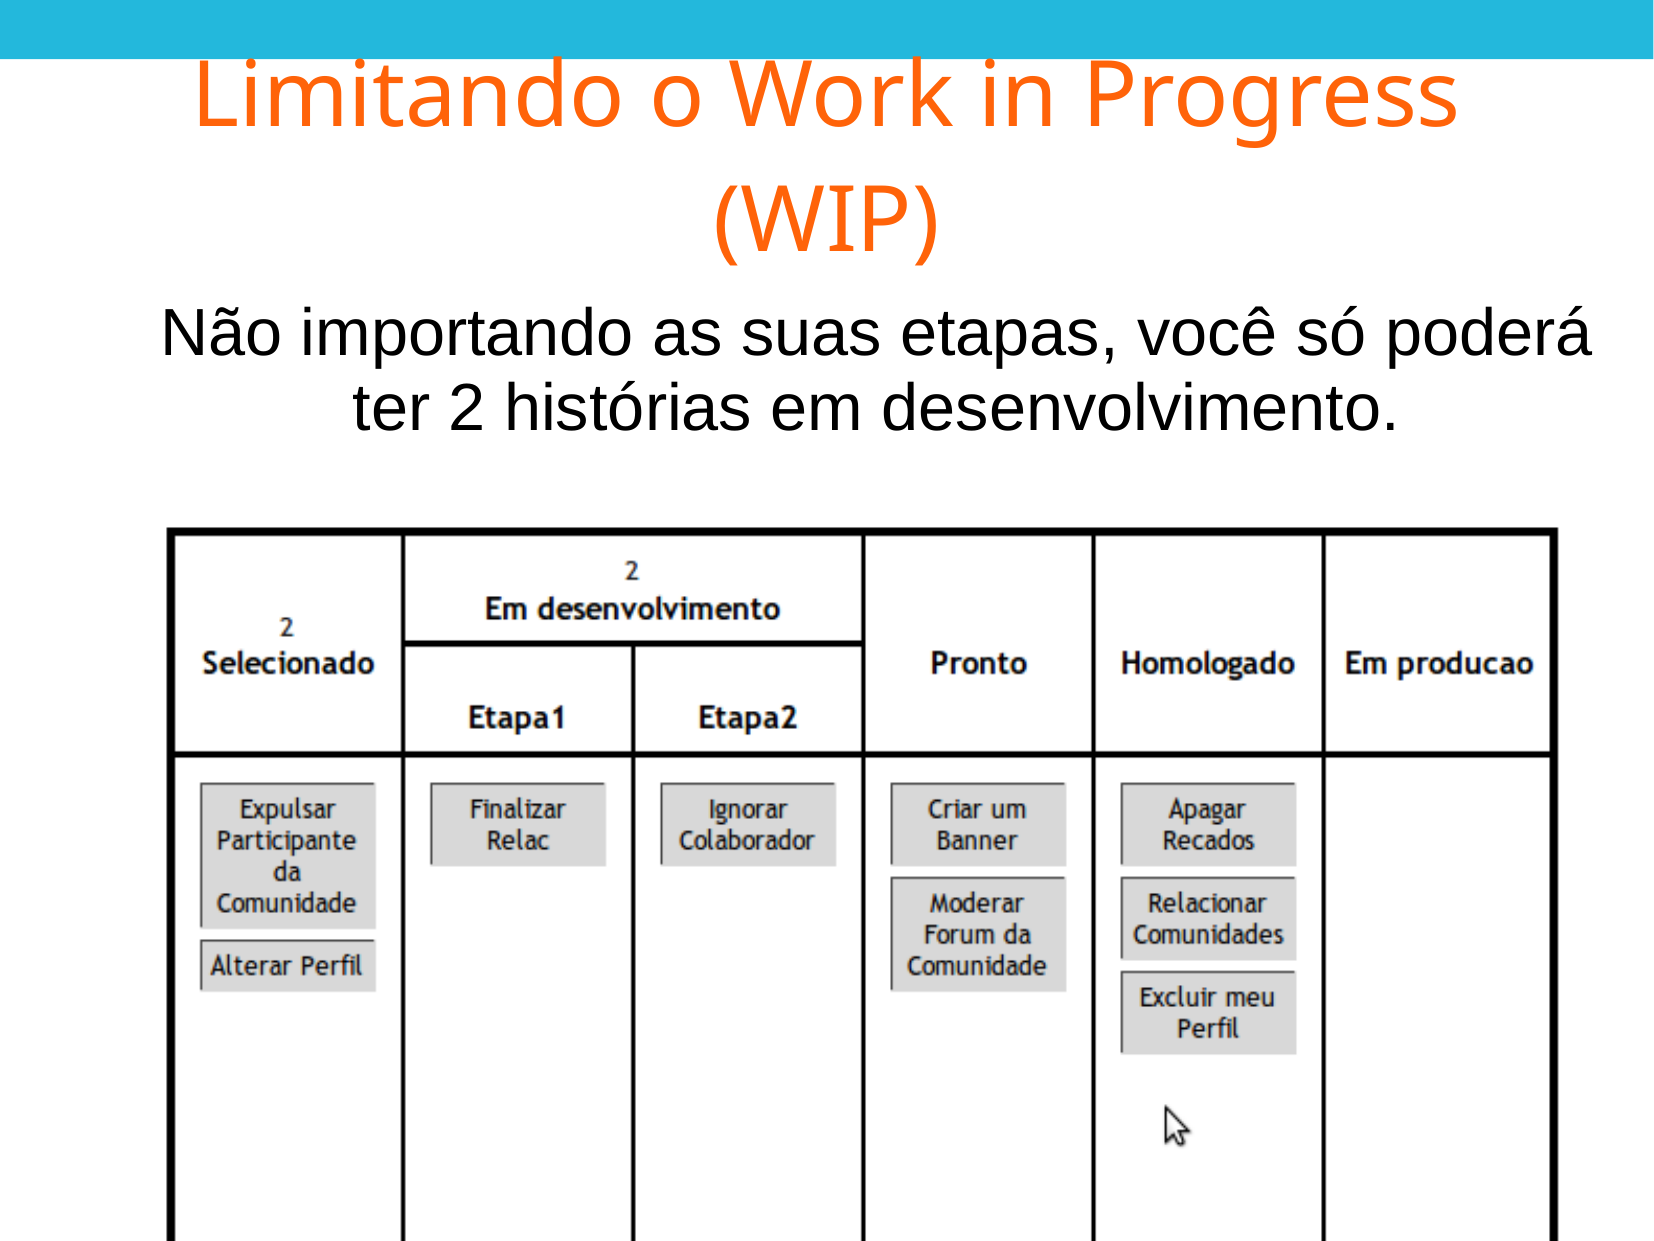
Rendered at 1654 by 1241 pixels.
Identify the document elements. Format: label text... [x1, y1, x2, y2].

title Limitando o Work in Progress (WIP) [82, 45, 1571, 261]
picture [15, 438, 1625, 1241]
list Não importando as suas etapas, você só poderá ter 2 histórias em desenvolvimento. [59, 295, 1625, 438]
